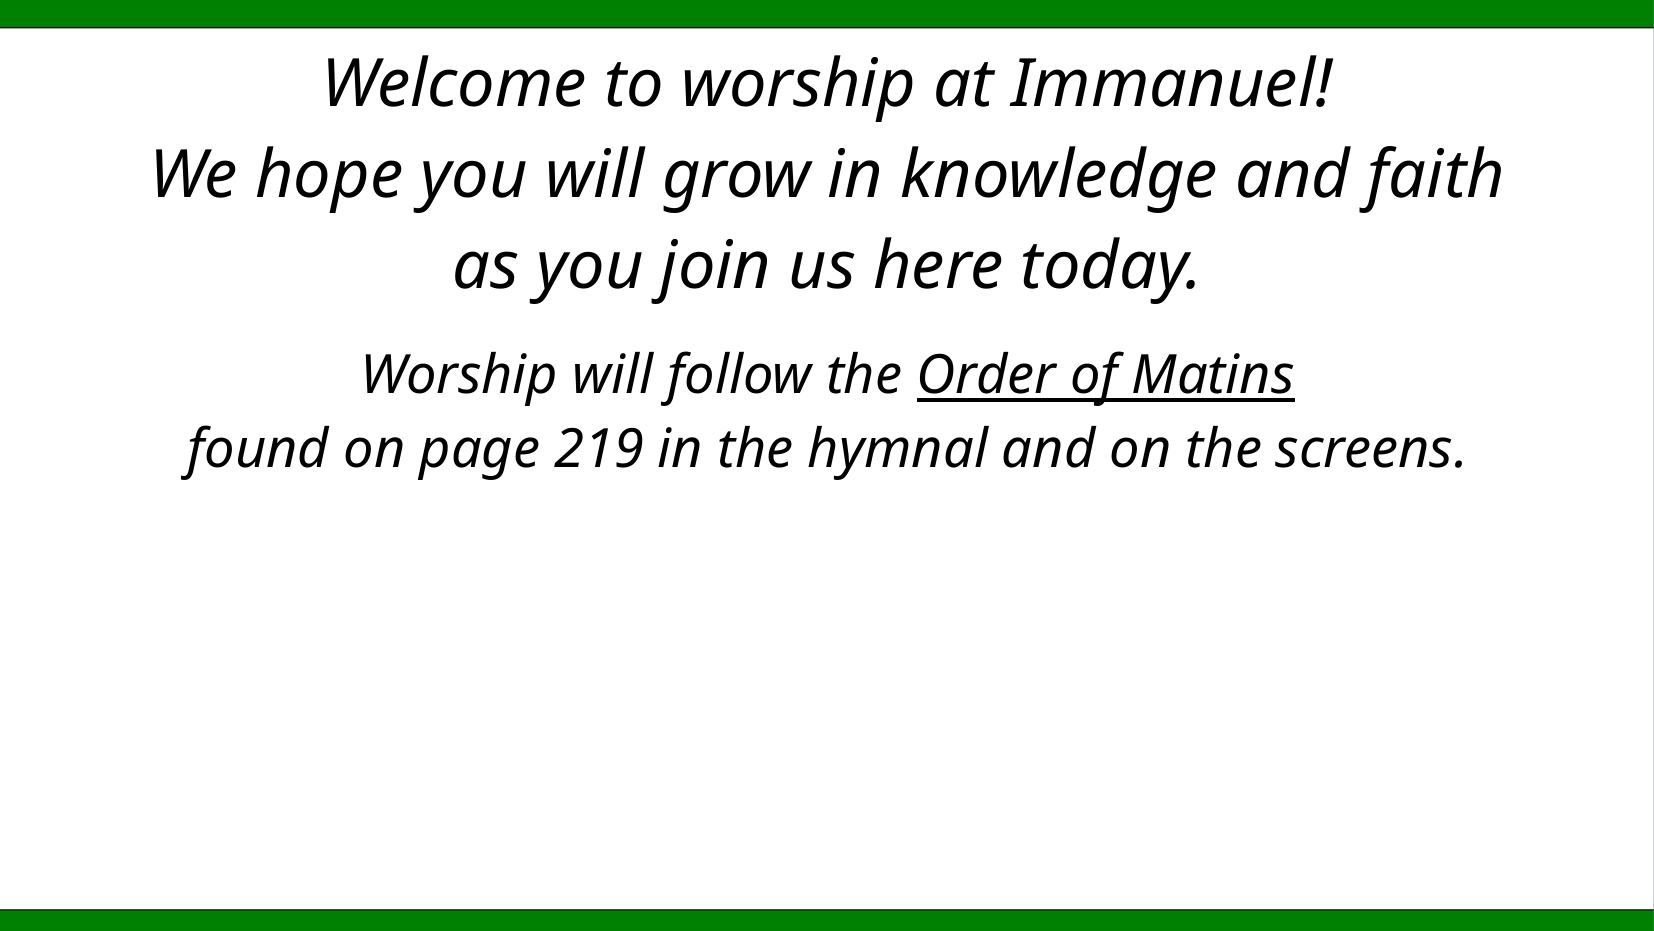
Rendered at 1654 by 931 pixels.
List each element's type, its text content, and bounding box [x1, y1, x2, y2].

text_box Welcome to worship at Immanuel! We hope you will grow in knowledge and faith as you join us here today. Worship will follow the Order of Matins found on page 219 in the hymnal and on the screens. [93, 27, 1564, 481]
picture [0, 0, 1654, 931]
